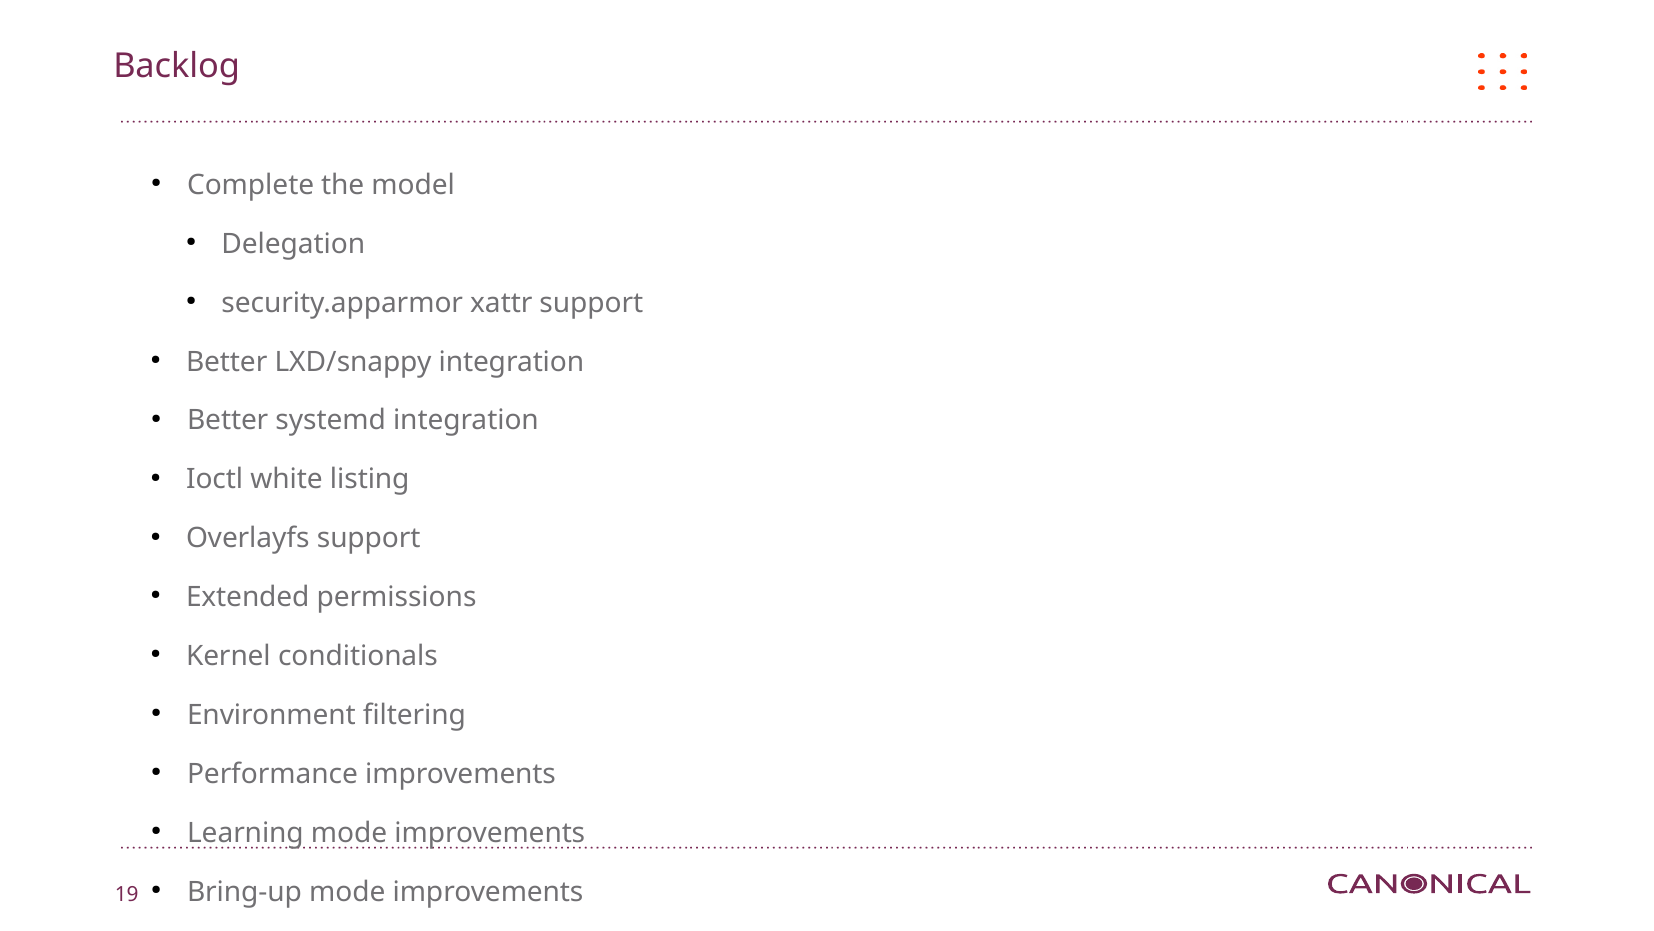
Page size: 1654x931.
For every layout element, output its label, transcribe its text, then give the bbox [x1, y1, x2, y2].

list Complete the model Delegation security.apparmor xattr support Better LXD/snappy integration Better systemd integration Ioctl white listing Overlayfs support Extended permissions Kernel conditionals Environment filtering Performance improvements Learning mode improvements Bring-up mode improvements Tool improvements ... [115, 155, 1540, 888]
picture [1478, 53, 1527, 90]
title Backlog [113, 48, 1382, 81]
picture [111, 119, 1533, 124]
